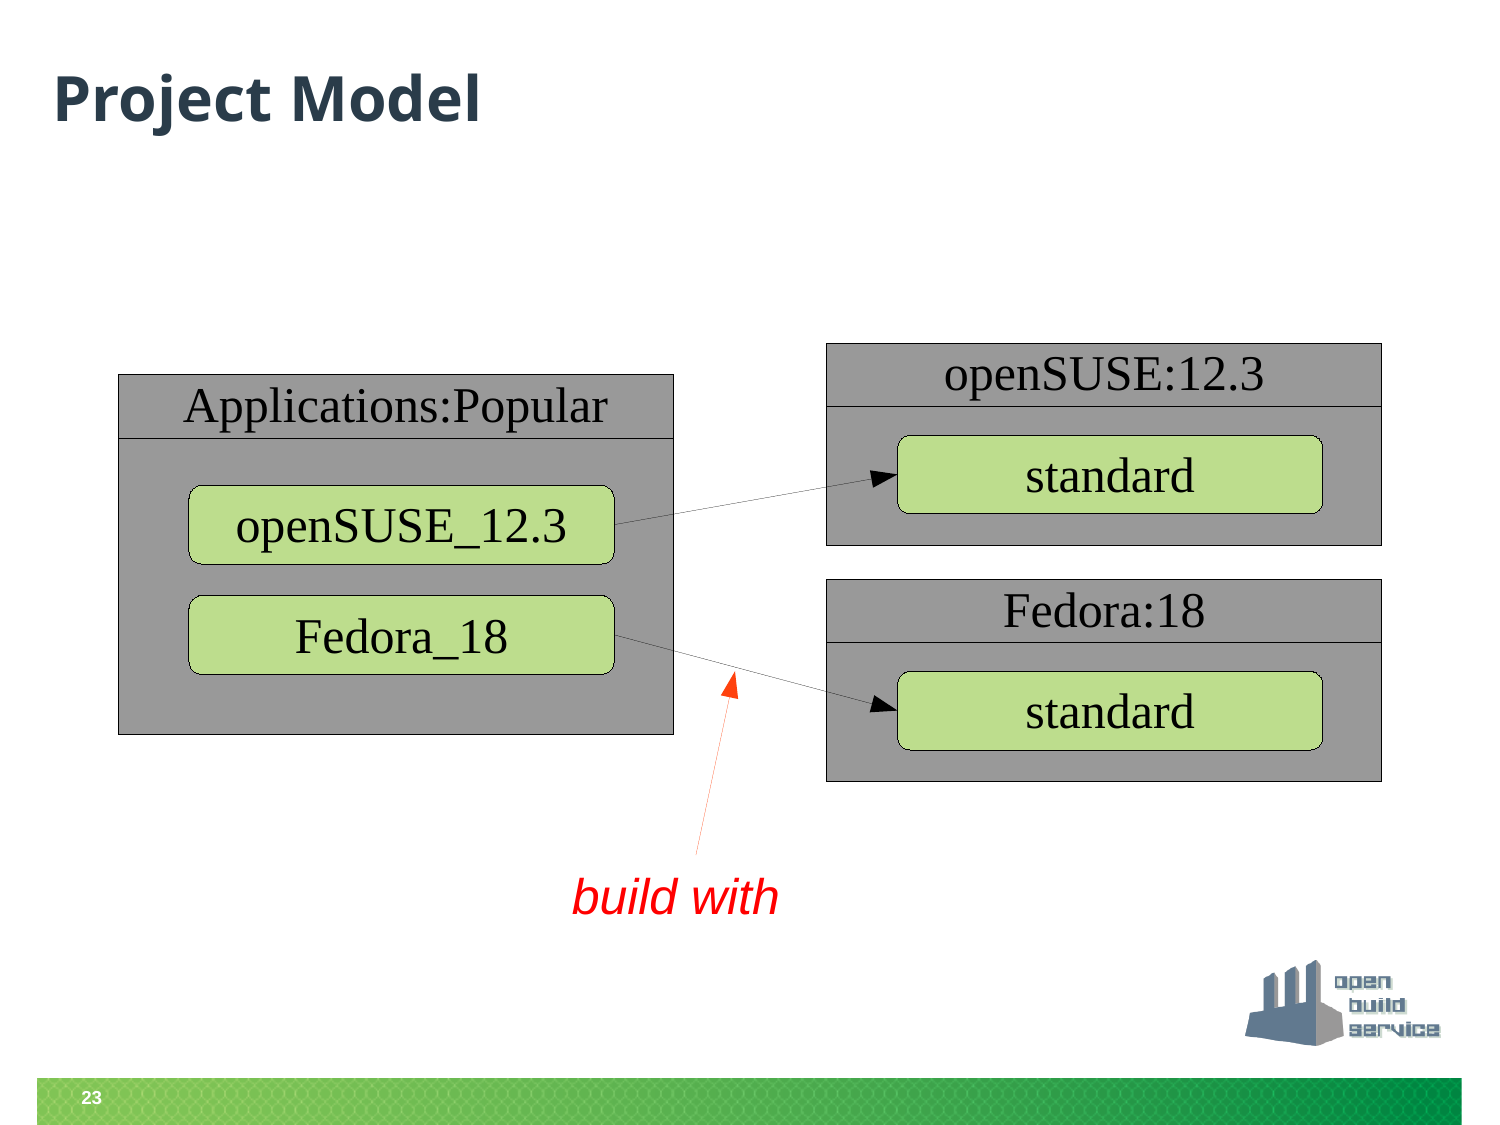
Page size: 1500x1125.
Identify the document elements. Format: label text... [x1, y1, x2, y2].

text_box openSUSE_12.3 [188, 485, 615, 565]
text_box Fedora:18 [826, 643, 1382, 782]
text_box standard [897, 435, 1323, 514]
picture [37, 1078, 1462, 1125]
title Project Model [37, 51, 1388, 209]
picture [1245, 960, 1441, 1046]
text_box standard [897, 671, 1323, 751]
text_box Fedora:18 [826, 579, 1382, 642]
text_box Applications:Popular [118, 374, 674, 438]
text_box Fedora_18 [188, 595, 615, 675]
text_box openSUSE:12.3 [826, 407, 1382, 546]
text_box Applications:Popular [118, 439, 674, 735]
text_box openSUSE:12.3 [826, 343, 1382, 406]
text_box build with [571, 866, 781, 931]
